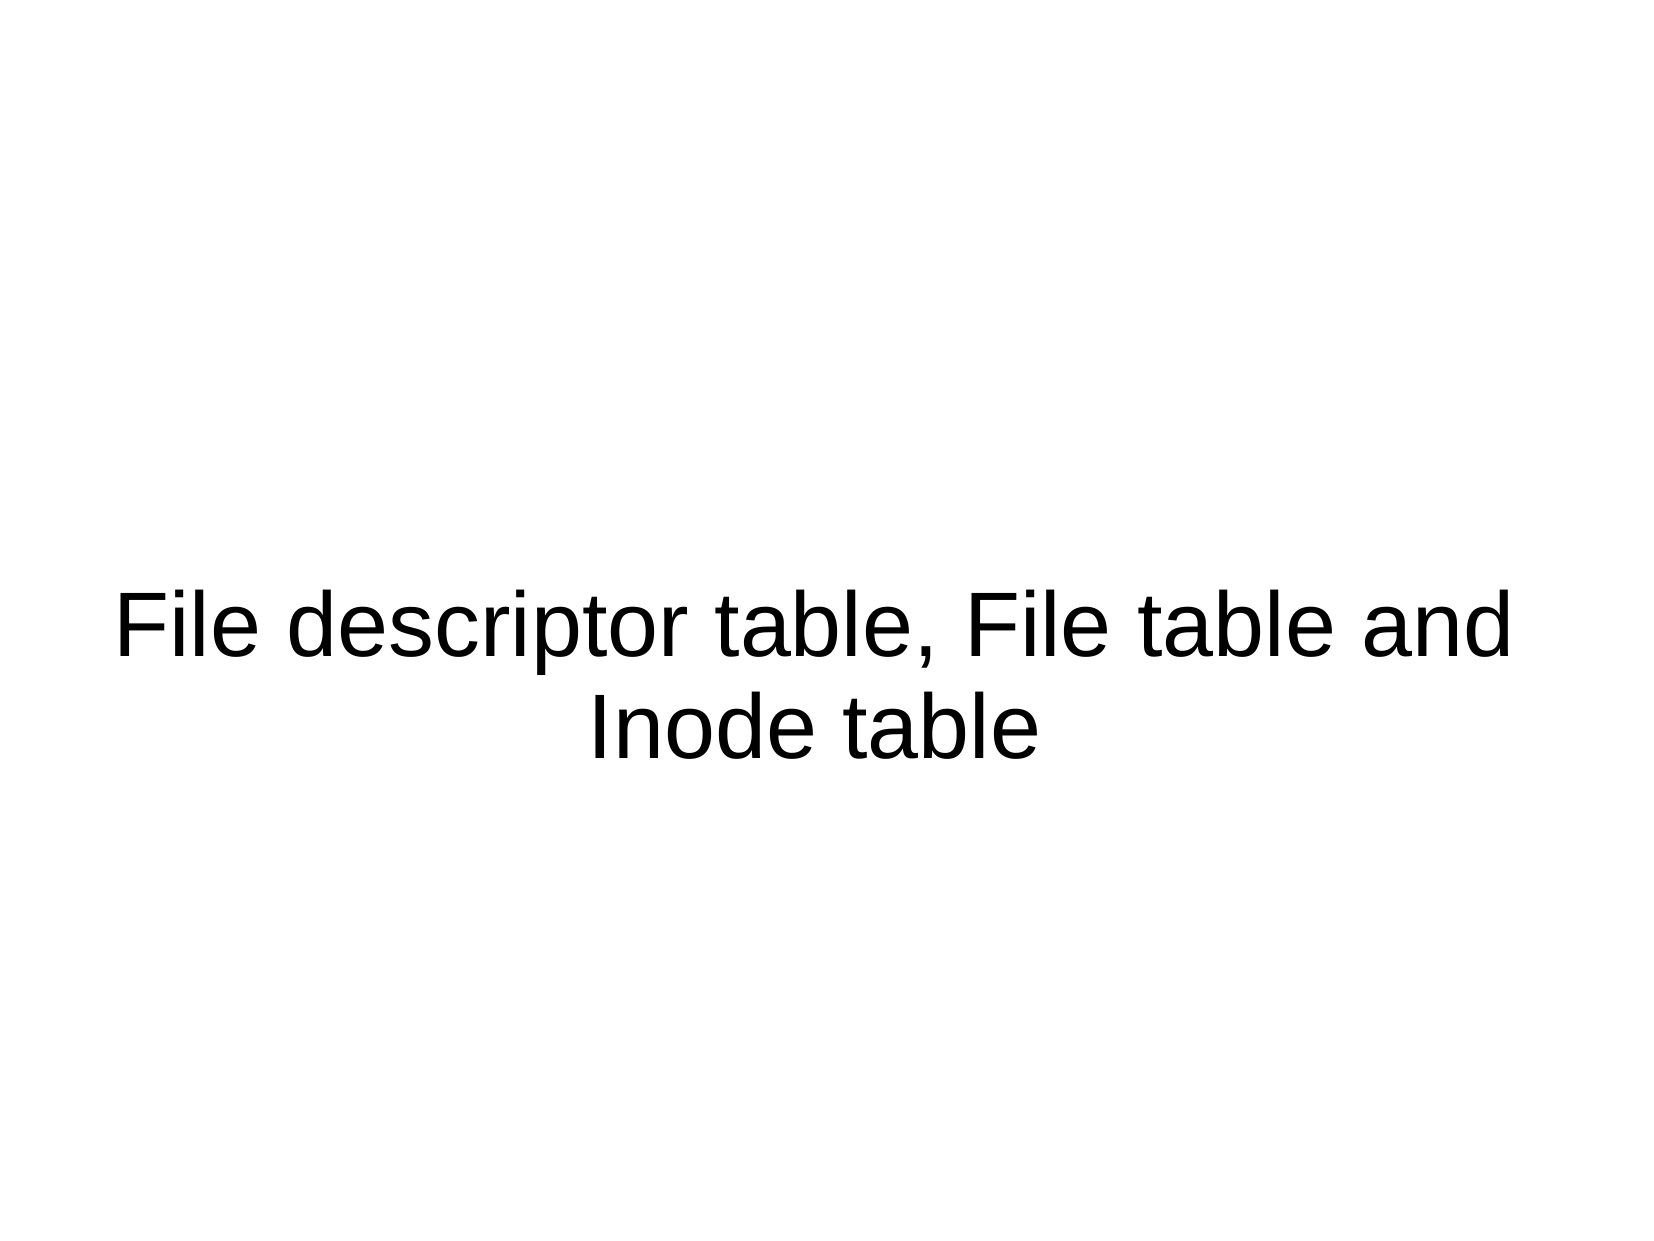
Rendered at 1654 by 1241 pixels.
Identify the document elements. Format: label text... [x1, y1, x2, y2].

title File descriptor table, File table and Inode table [70, 572, 1560, 780]
